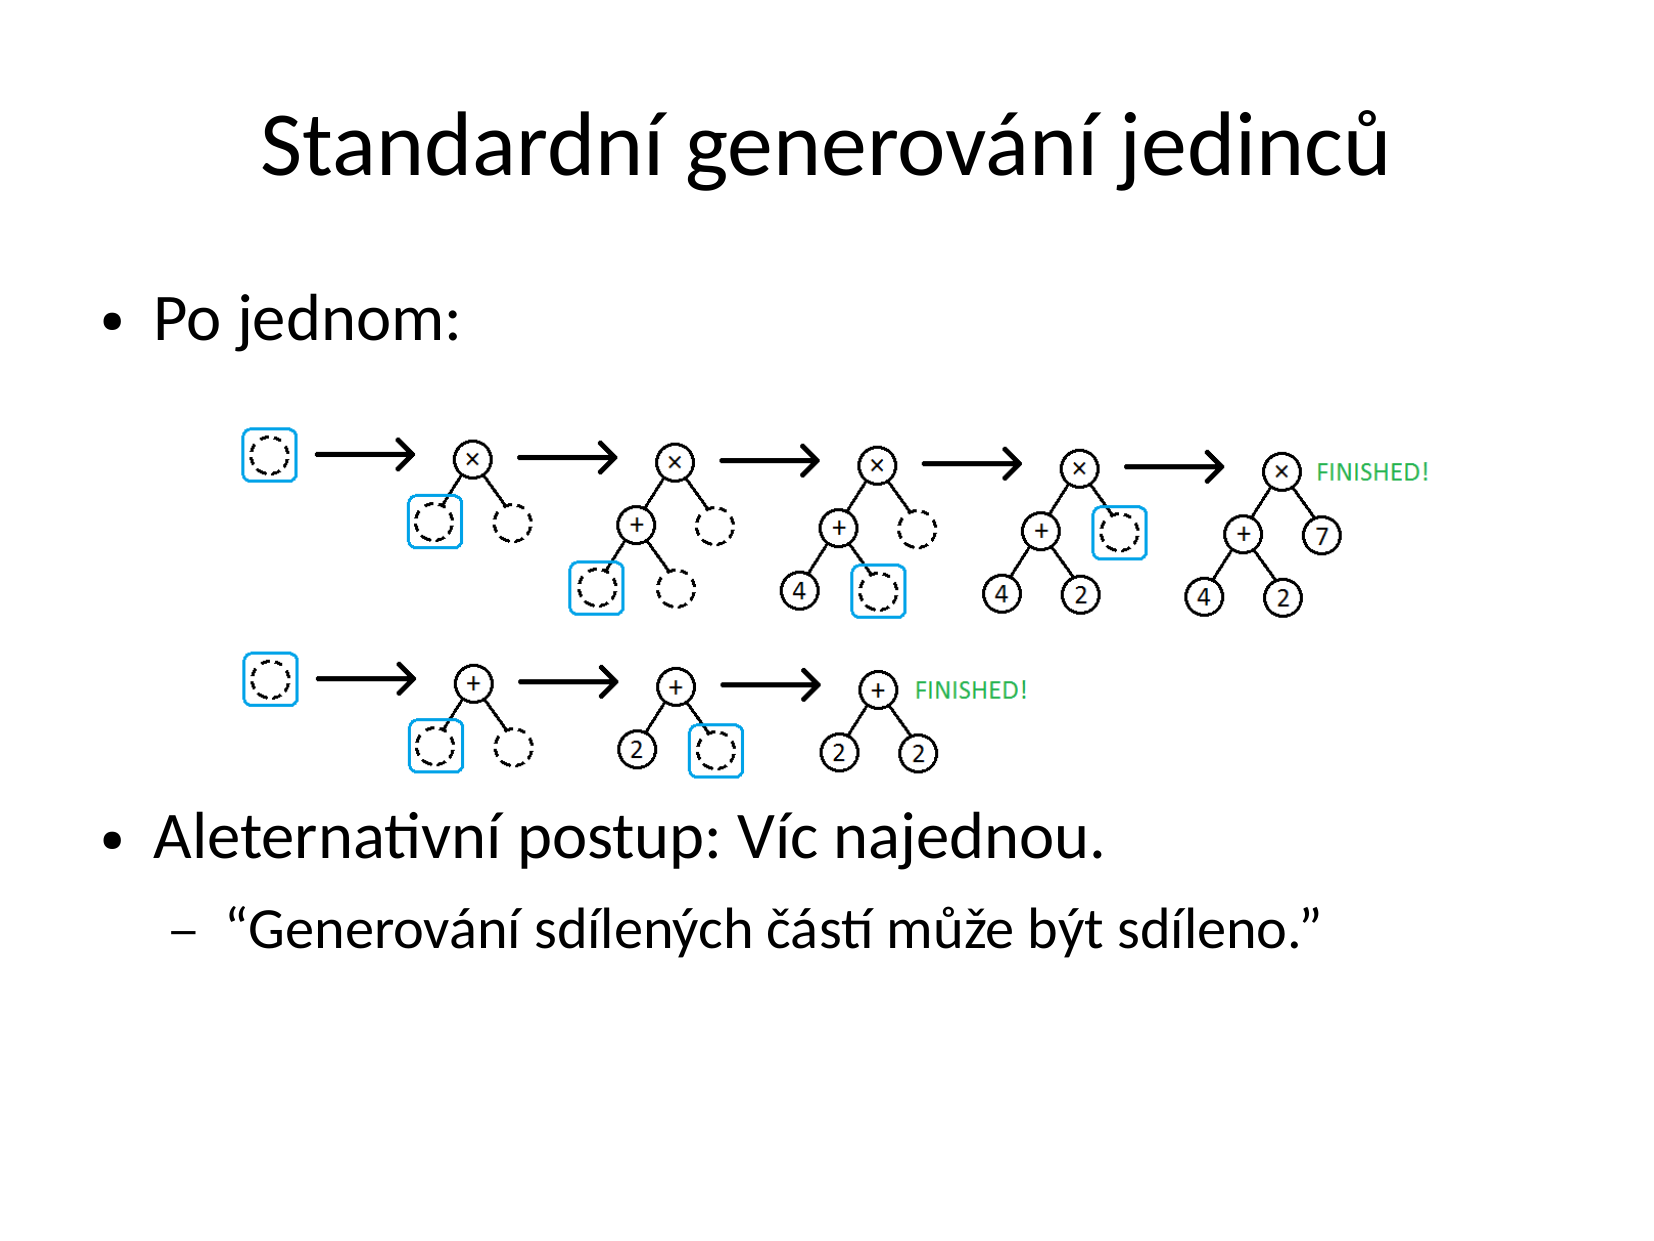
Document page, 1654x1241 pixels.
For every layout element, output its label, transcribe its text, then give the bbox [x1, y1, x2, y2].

list Po jednom: Aleternativní postup: Víc najednou. “Generování sdílených částí může být sdíleno.” [82, 290, 1538, 1171]
title Standardní generování jedinců [82, 40, 1571, 266]
picture [225, 413, 1448, 798]
